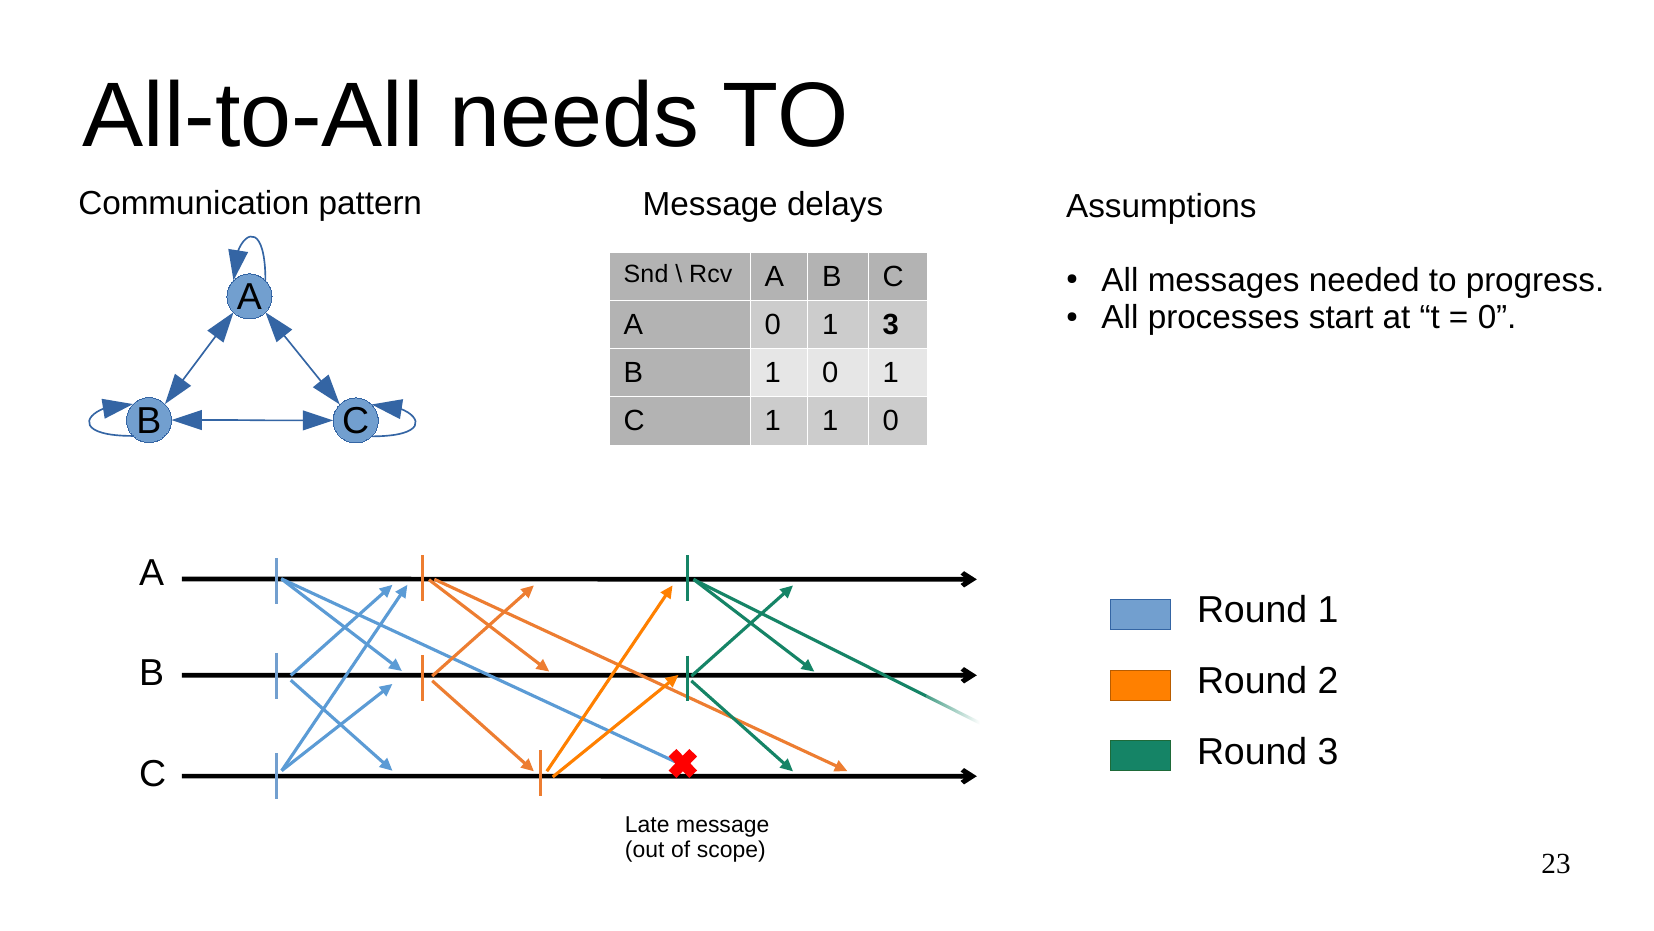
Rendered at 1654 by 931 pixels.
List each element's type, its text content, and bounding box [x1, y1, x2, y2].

text_box A [124, 543, 179, 601]
text_box Assumptions All messages needed to progress. All processes start at “t = 0”. [1051, 180, 1621, 344]
title All-to-All needs TO [82, 37, 1571, 193]
table_cell 1 [751, 349, 807, 396]
text_box Round 3 [1182, 723, 1354, 781]
text_box [926, 695, 1047, 756]
table_cell 1 [808, 397, 868, 445]
text_box [1110, 670, 1171, 701]
table_cell 0 [869, 397, 927, 445]
table_header A [751, 253, 807, 300]
text_box Round 1 [1182, 581, 1354, 639]
table_cell 1 [751, 397, 807, 445]
text_box [670, 750, 696, 777]
text_box [1110, 740, 1171, 771]
table_cell 3 [869, 301, 927, 348]
text_box C [333, 397, 379, 443]
text_box Message delays [627, 178, 910, 235]
text_box [1110, 599, 1171, 630]
table_cell C [610, 397, 750, 445]
text_box Communication pattern [63, 177, 481, 229]
table_cell 1 [869, 349, 927, 396]
text_box A [226, 273, 273, 319]
table_cell 0 [751, 301, 807, 348]
table_header Snd \ Rcv [610, 253, 750, 300]
table_header C [869, 253, 927, 300]
text_box B [126, 397, 172, 443]
text_box B [124, 644, 180, 702]
text_box Late message (out of scope) [610, 804, 785, 871]
table_cell 0 [808, 349, 868, 396]
table_cell A [610, 301, 750, 348]
text_box C [124, 744, 182, 802]
text_box Round 2 [1182, 652, 1354, 710]
table_cell B [610, 349, 750, 396]
table_header B [808, 253, 868, 300]
table_cell 1 [808, 301, 868, 348]
